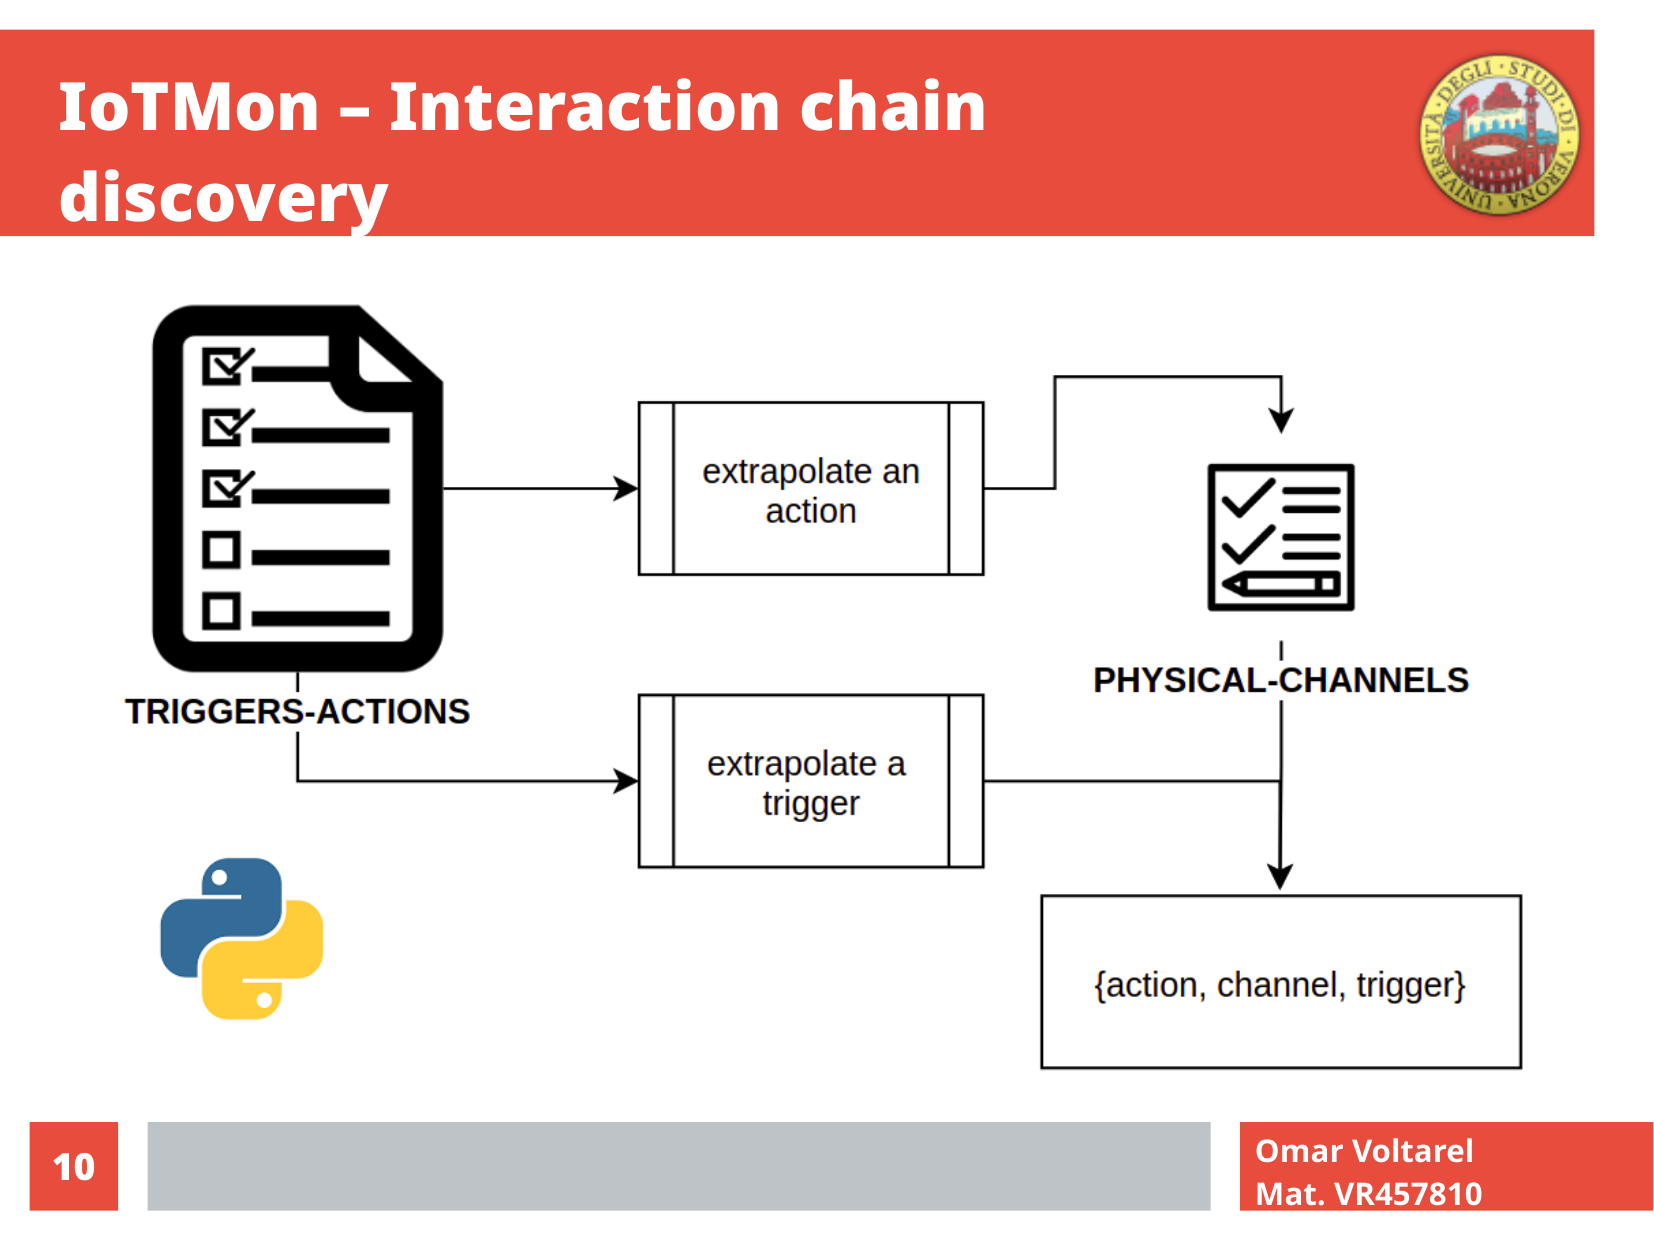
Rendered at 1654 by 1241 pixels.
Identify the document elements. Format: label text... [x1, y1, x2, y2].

picture [94, 262, 1554, 1087]
text_box Omar Voltarel Mat. VR457810 [1240, 1122, 1607, 1210]
title IoTMon – Interaction chain discovery [59, 59, 1393, 207]
picture [1393, 23, 1619, 249]
